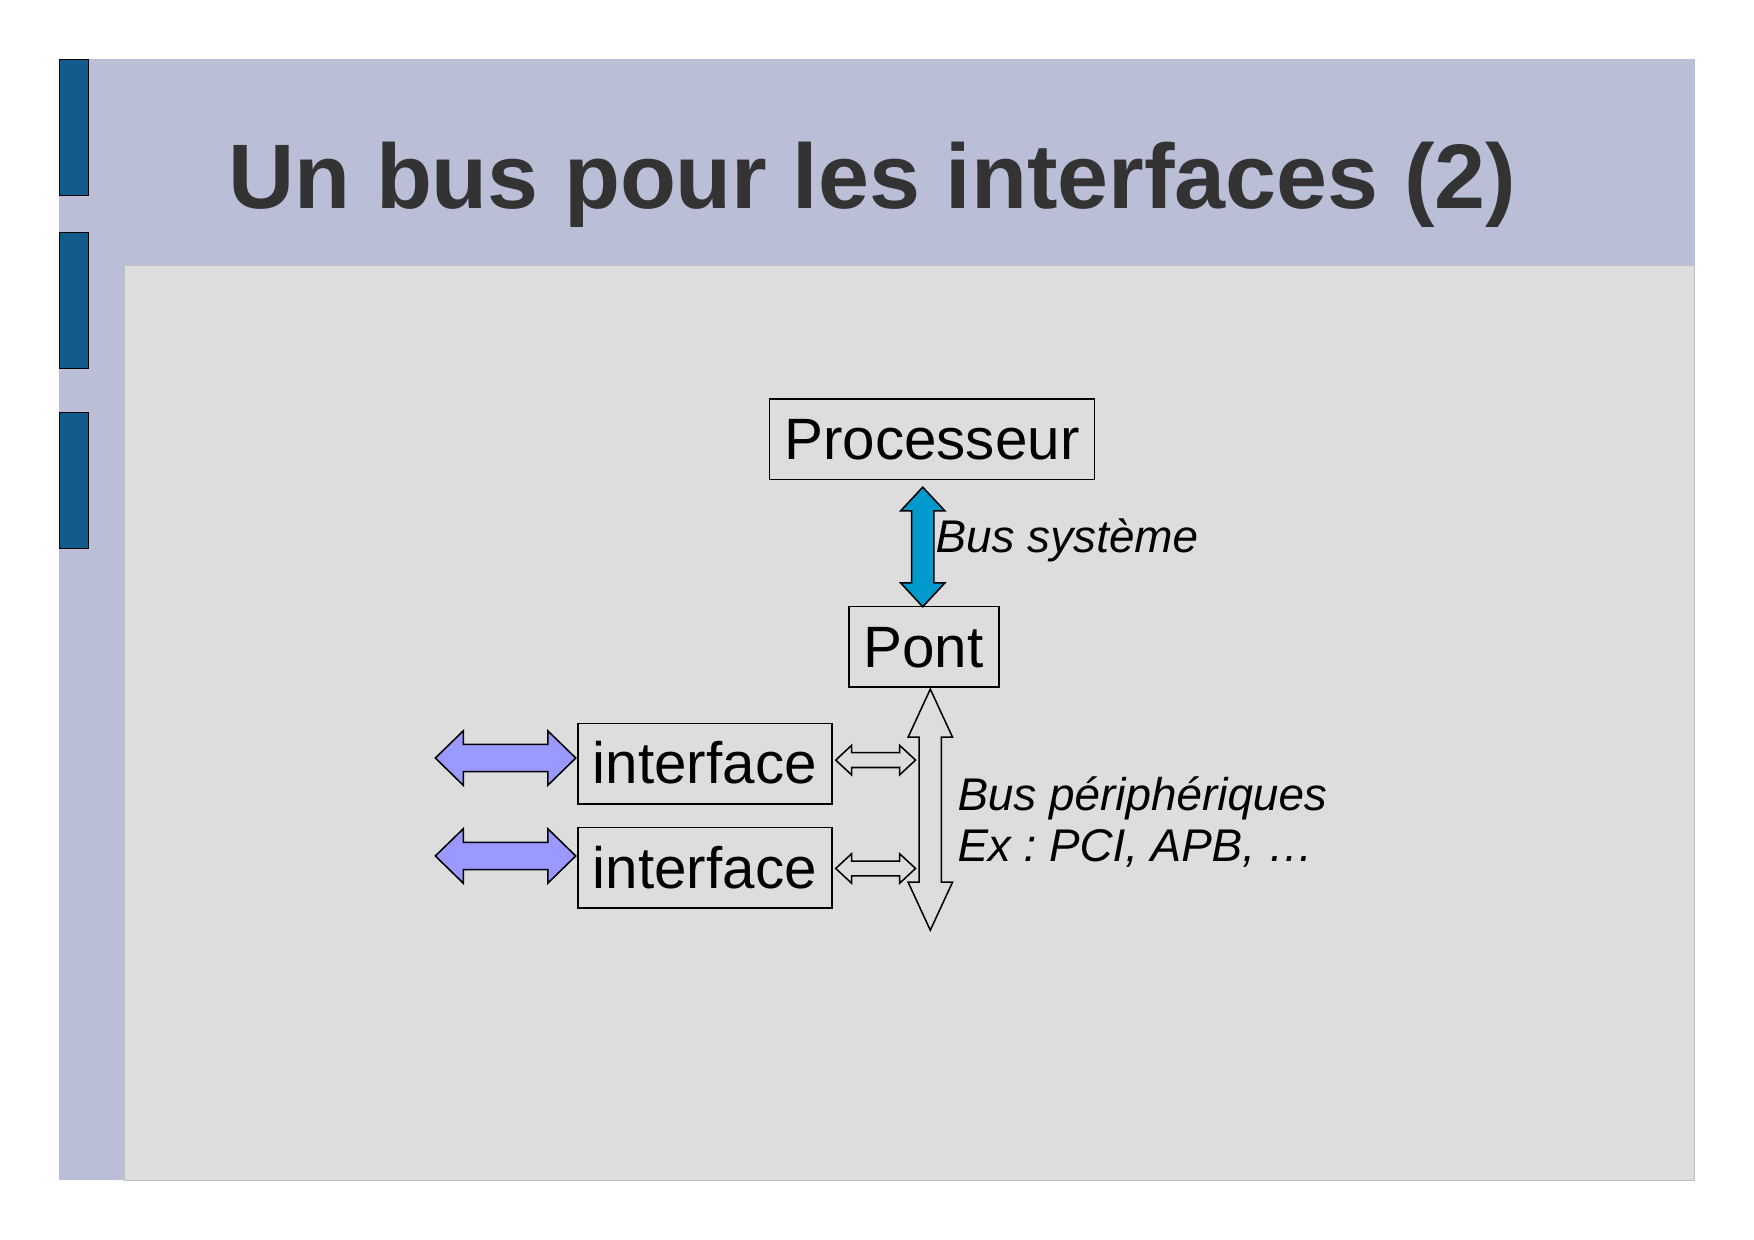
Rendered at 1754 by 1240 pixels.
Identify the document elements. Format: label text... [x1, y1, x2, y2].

text_box Processeur [769, 398, 1095, 480]
text_box [900, 487, 945, 607]
text_box [435, 828, 576, 884]
text_box Pont [849, 606, 999, 688]
text_box Bus système [920, 503, 1214, 571]
title Un bus pour les interfaces (2) [118, 88, 1654, 266]
text_box interface [578, 827, 833, 909]
text_box [435, 730, 576, 786]
text_box Bus périphériques Ex : PCI, APB, … [942, 760, 1343, 879]
text_box interface [578, 723, 833, 805]
